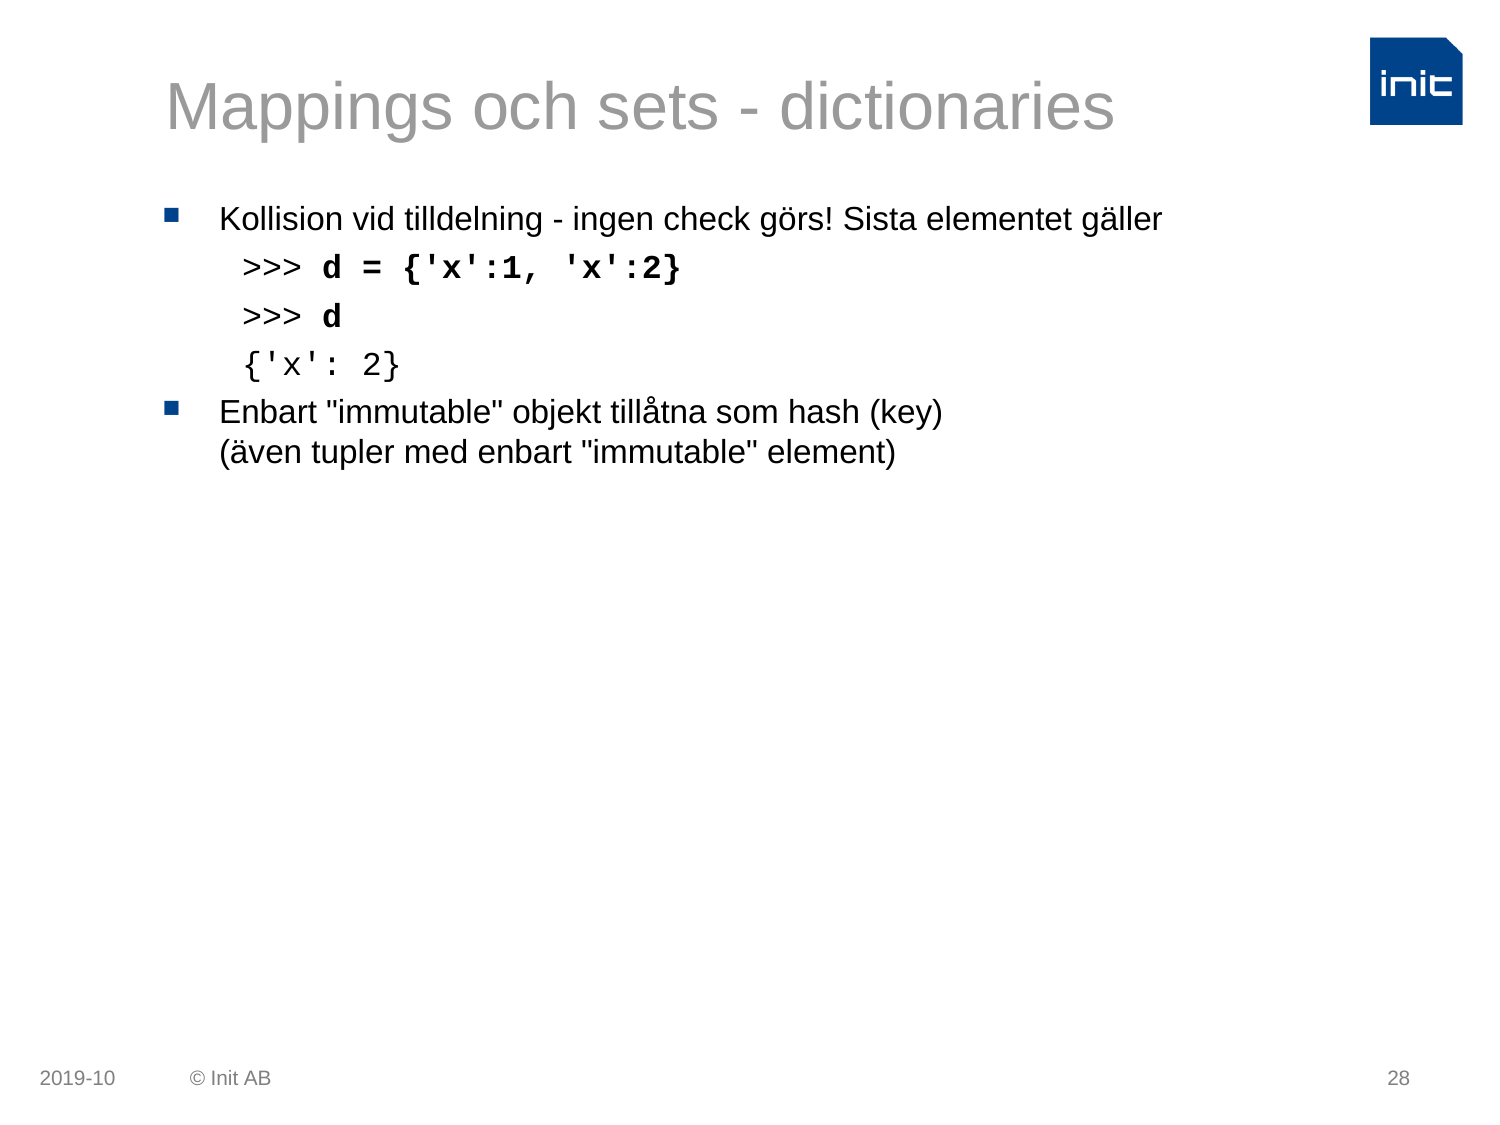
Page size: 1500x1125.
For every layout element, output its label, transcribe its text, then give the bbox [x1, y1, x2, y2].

text_box <nummer> [1350, 1037, 1426, 1098]
picture [1370, 37, 1463, 125]
text_box 2019-10 [24, 1037, 151, 1098]
text_box Mappings och sets - dictionaries [150, 0, 1351, 151]
text_box © Init AB [174, 1037, 1326, 1098]
text_box Kollision vid tilldelning - ingen check görs! Sista elementet gäller >>> d = {'x':1, 'x':2} >>> d {'x': 2} Enbart "immutable" objekt tillåtna som hash (key) (även tupler med enbart "immutable" element) [150, 189, 1351, 963]
